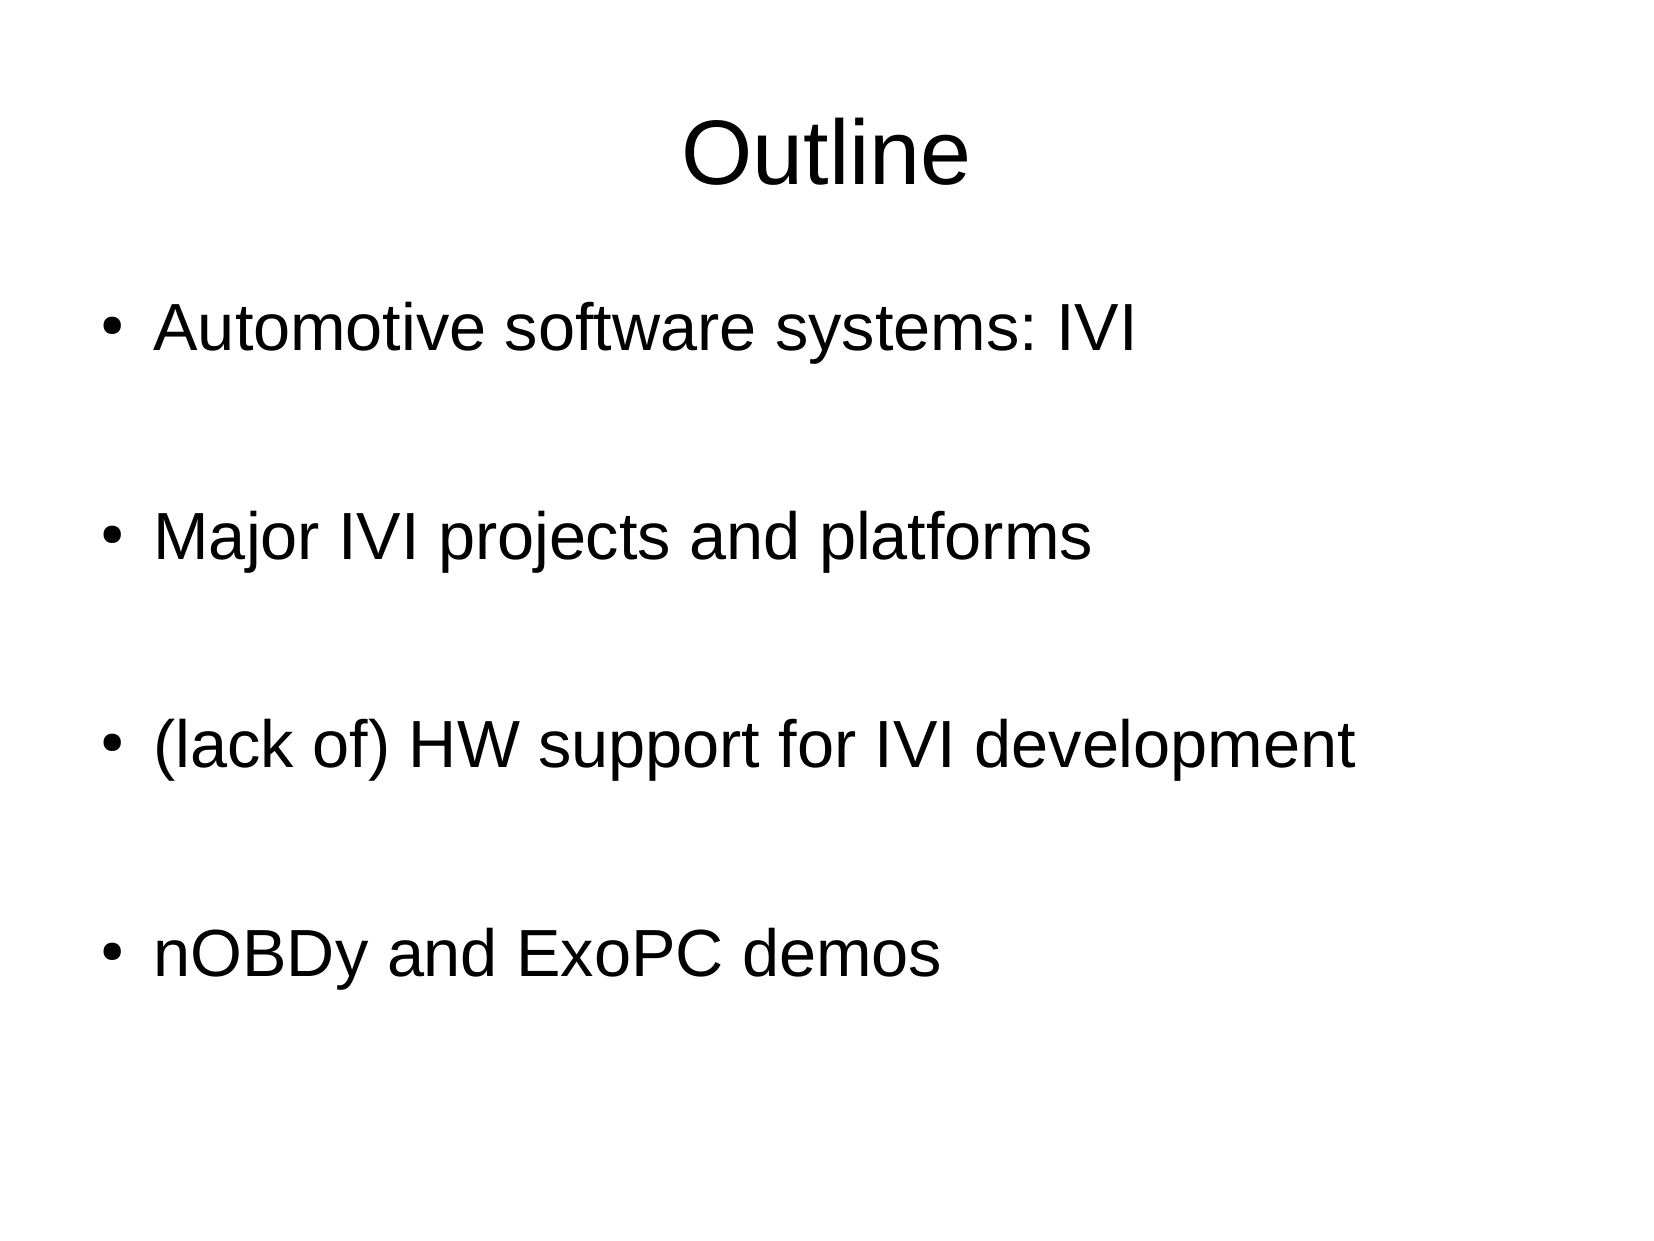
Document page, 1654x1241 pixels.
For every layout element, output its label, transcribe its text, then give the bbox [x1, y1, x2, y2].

title Outline [82, 49, 1571, 257]
list Automotive software systems: IVI Major IVI projects and platforms (lack of) HW support for IVI development nOBDy and ExoPC demos [82, 290, 1571, 1109]
